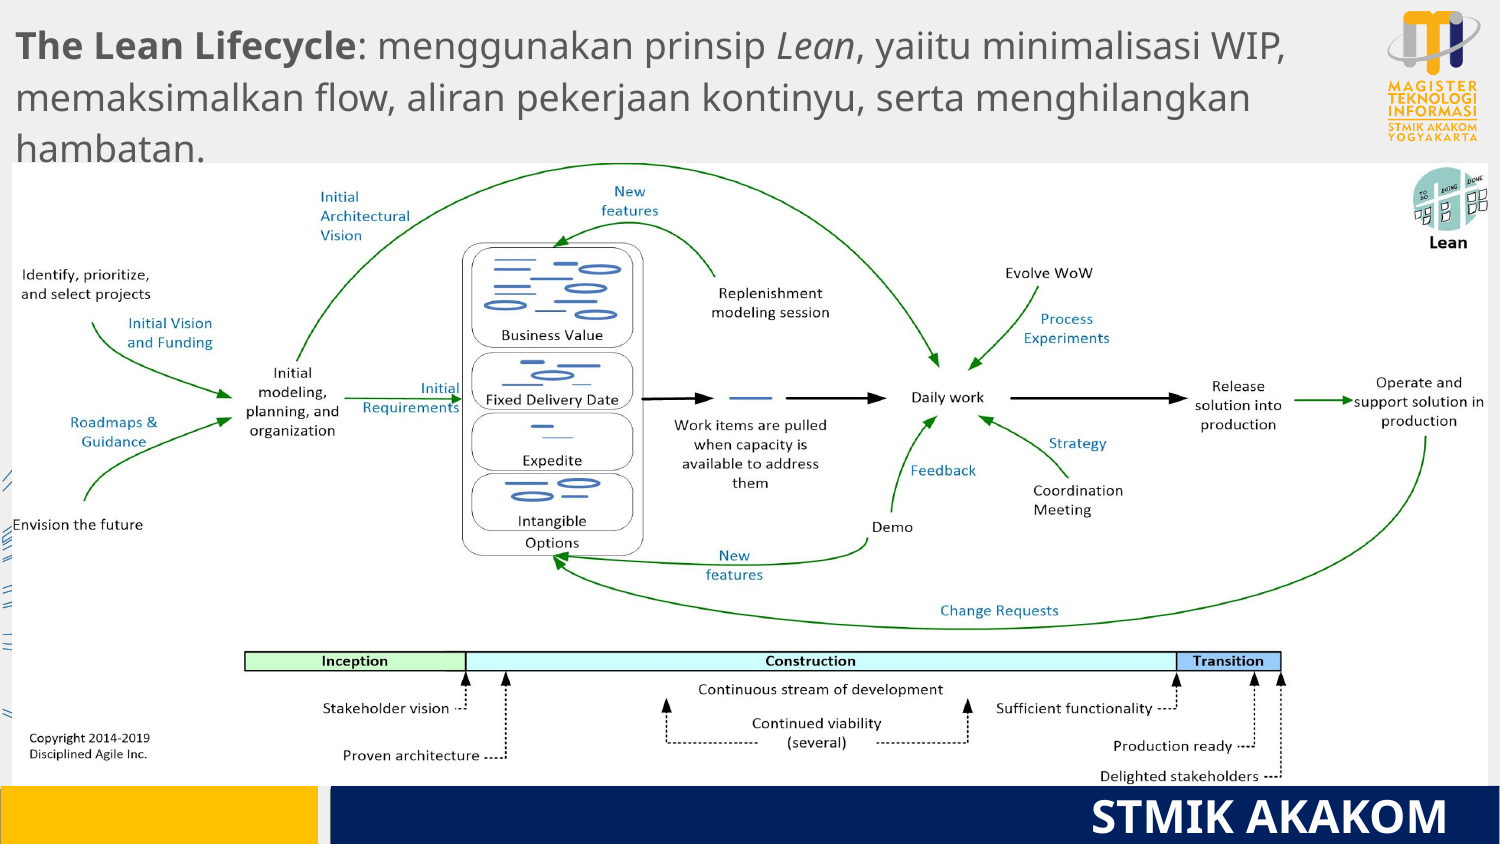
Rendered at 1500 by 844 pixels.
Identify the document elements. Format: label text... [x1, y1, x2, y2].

list The Lean Lifecycle: menggunakan prinsip Lean, yaiitu minimalisasi WIP, memaksimalkan flow, aliran pekerjaan kontinyu, serta menghilangkan hambatan. [0, 0, 1398, 164]
picture [1398, 5, 1500, 150]
picture [0, 163, 1488, 786]
